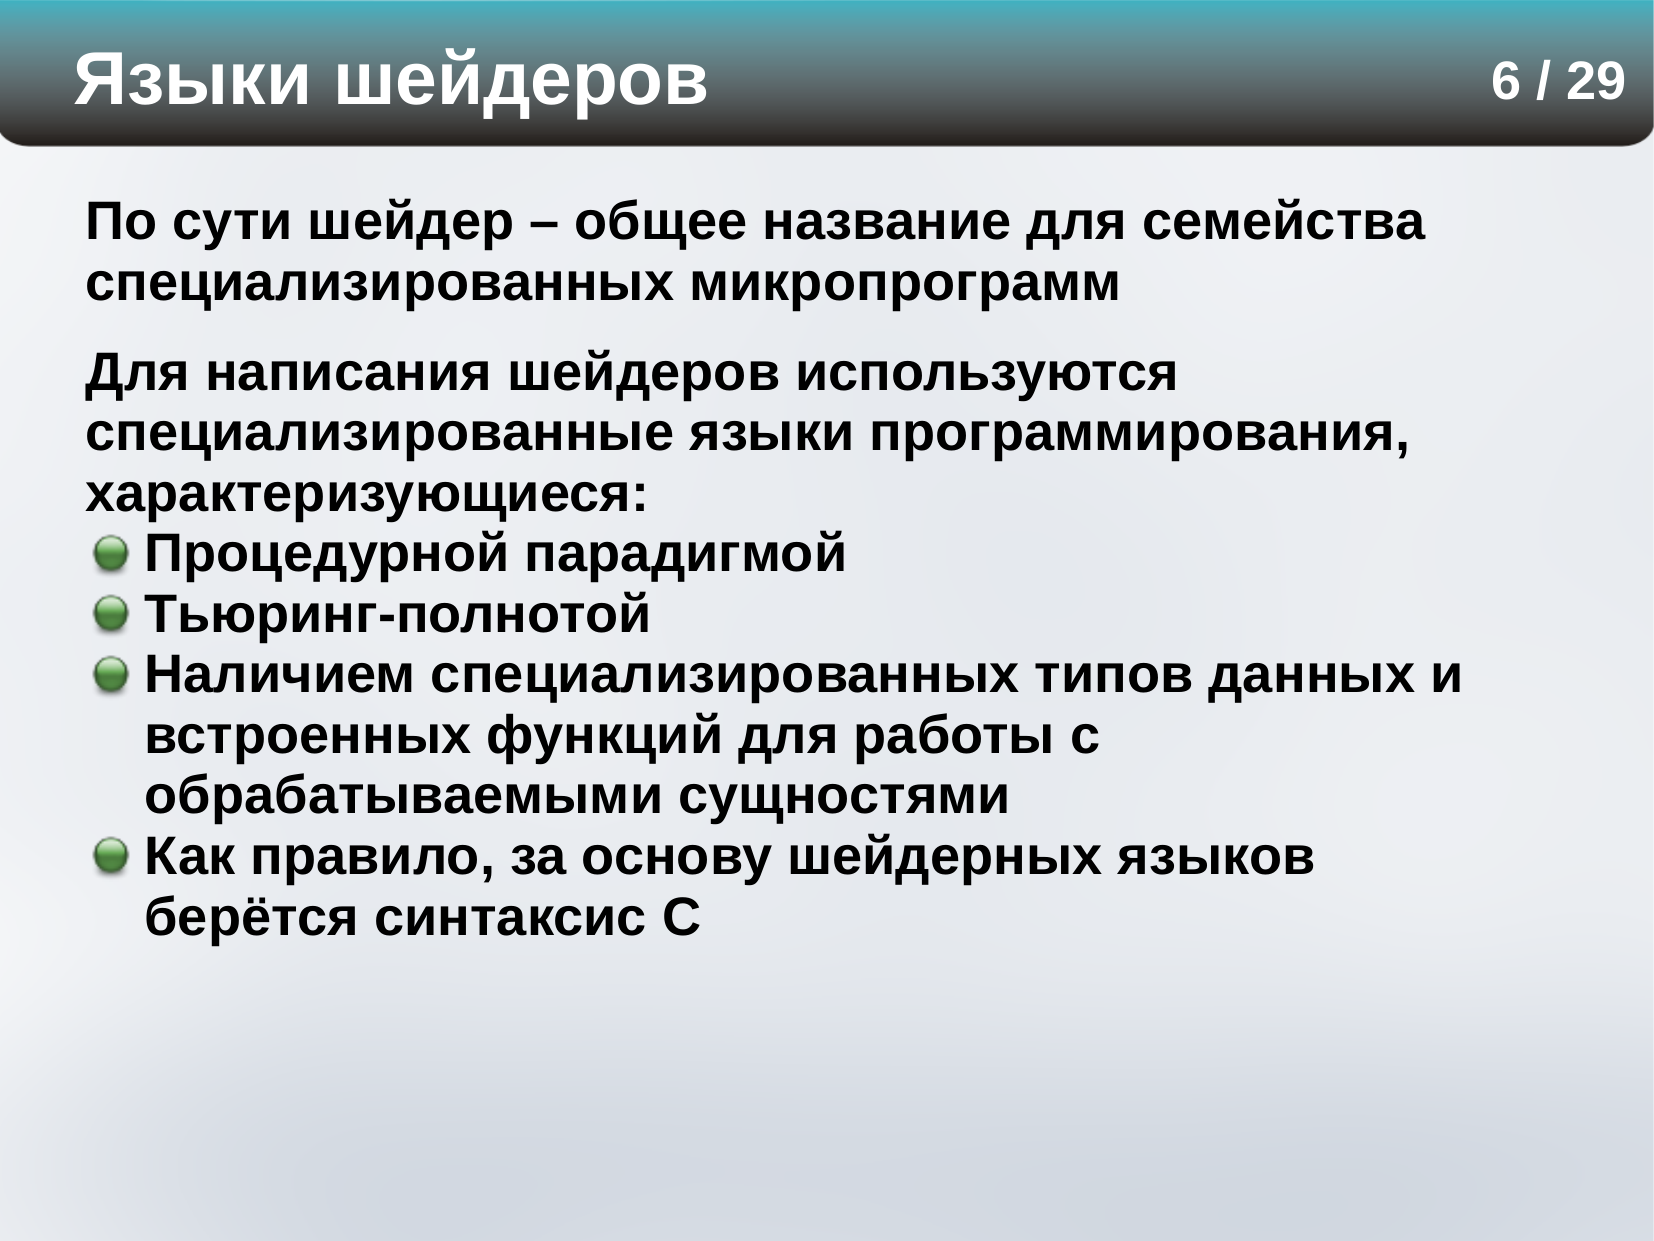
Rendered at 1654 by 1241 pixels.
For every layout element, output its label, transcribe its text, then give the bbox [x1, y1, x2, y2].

text_box <номер> / 29 [1476, 42, 1654, 179]
picture [0, 0, 1654, 1241]
text_box Языки шейдеров [59, 29, 1359, 129]
text_box По сути шейдер – общее название для семейства специализированных микропрограмм Для написания шейдеров используются специализированные языки программирования, характеризующиеся: Процедурной парадигмой Тьюринг-полнотой Наличием специализированных типов данных и встроенных функций для работы с обрабатываемыми сущностями Как правило, за основу шейдерных языков берётся синтаксис C [70, 183, 1506, 975]
